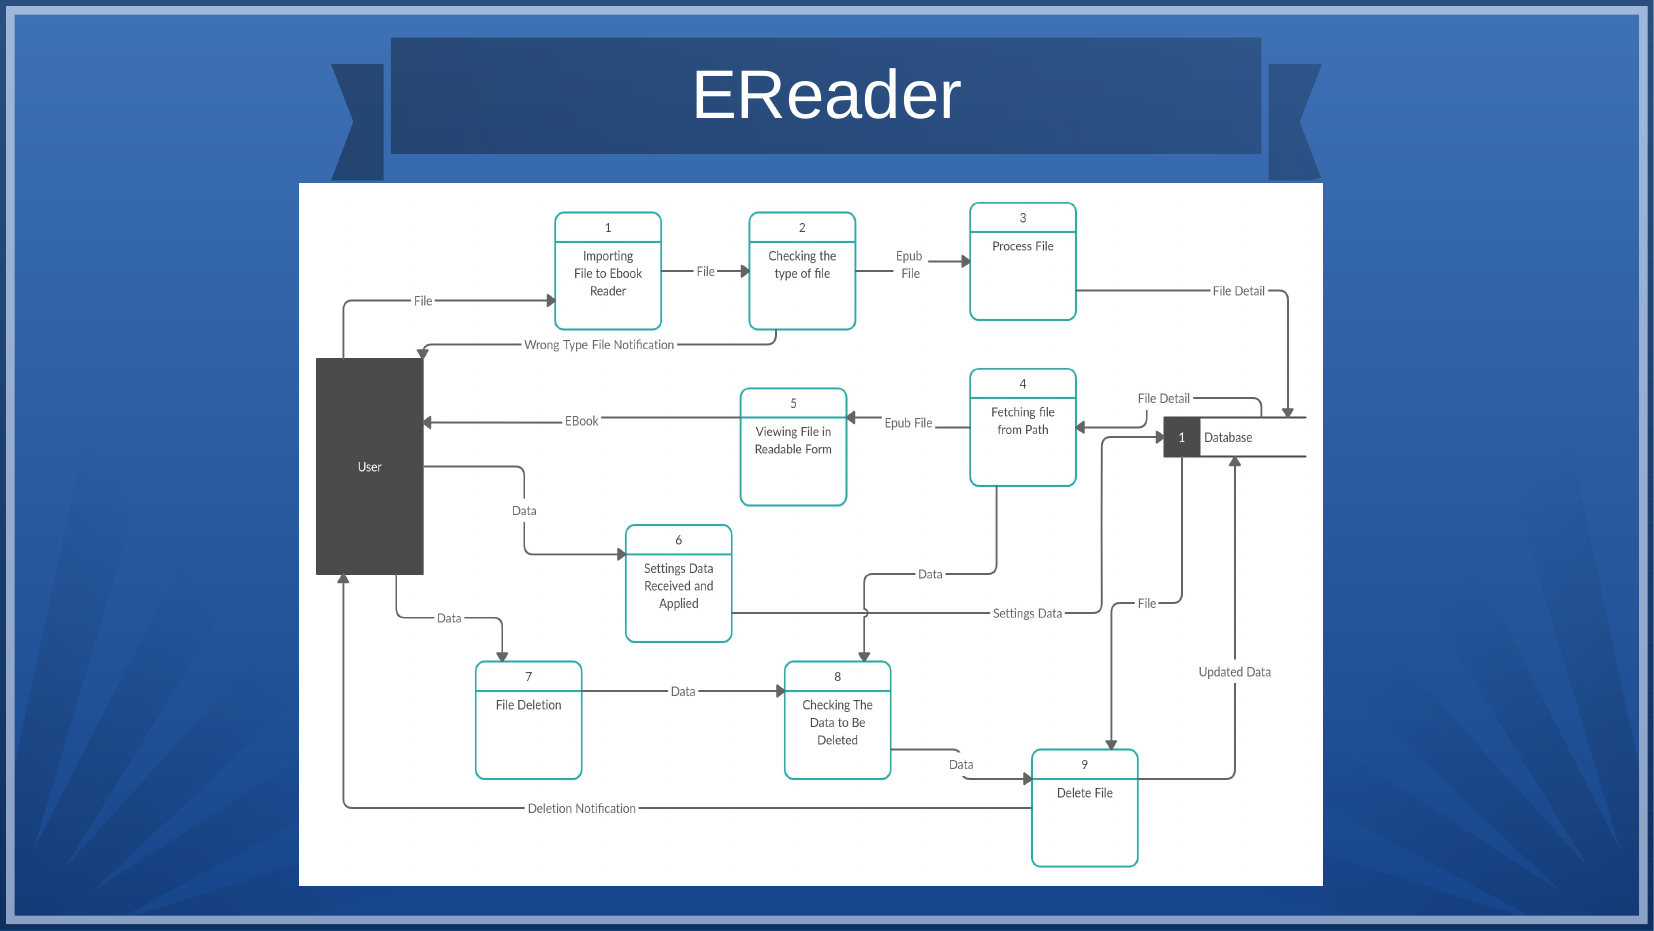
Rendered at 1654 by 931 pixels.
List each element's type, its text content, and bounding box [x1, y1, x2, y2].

picture [299, 183, 1323, 886]
title EReader [389, 35, 1264, 154]
